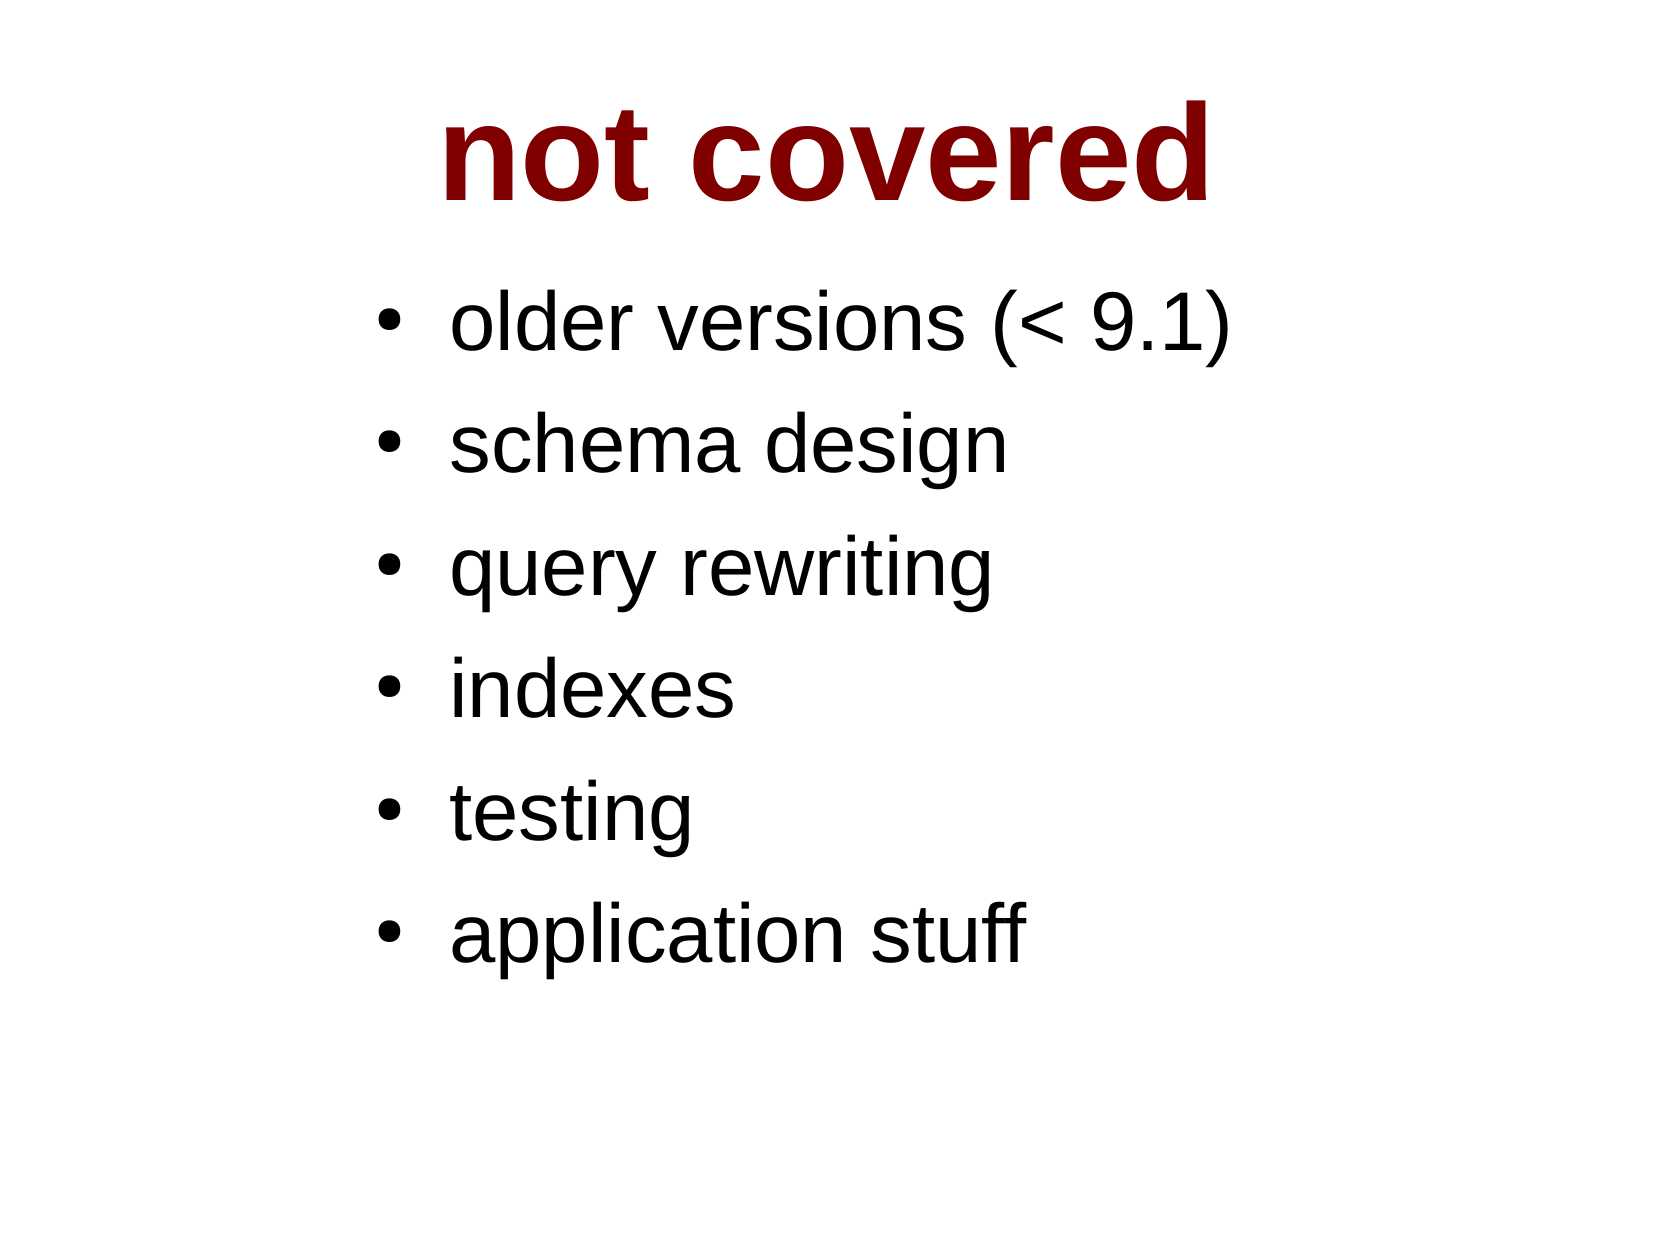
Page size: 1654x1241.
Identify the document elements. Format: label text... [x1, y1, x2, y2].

title not covered [82, 49, 1571, 257]
list older versions (< 9.1) schema design query rewriting indexes testing application stuff [356, 274, 1568, 981]
